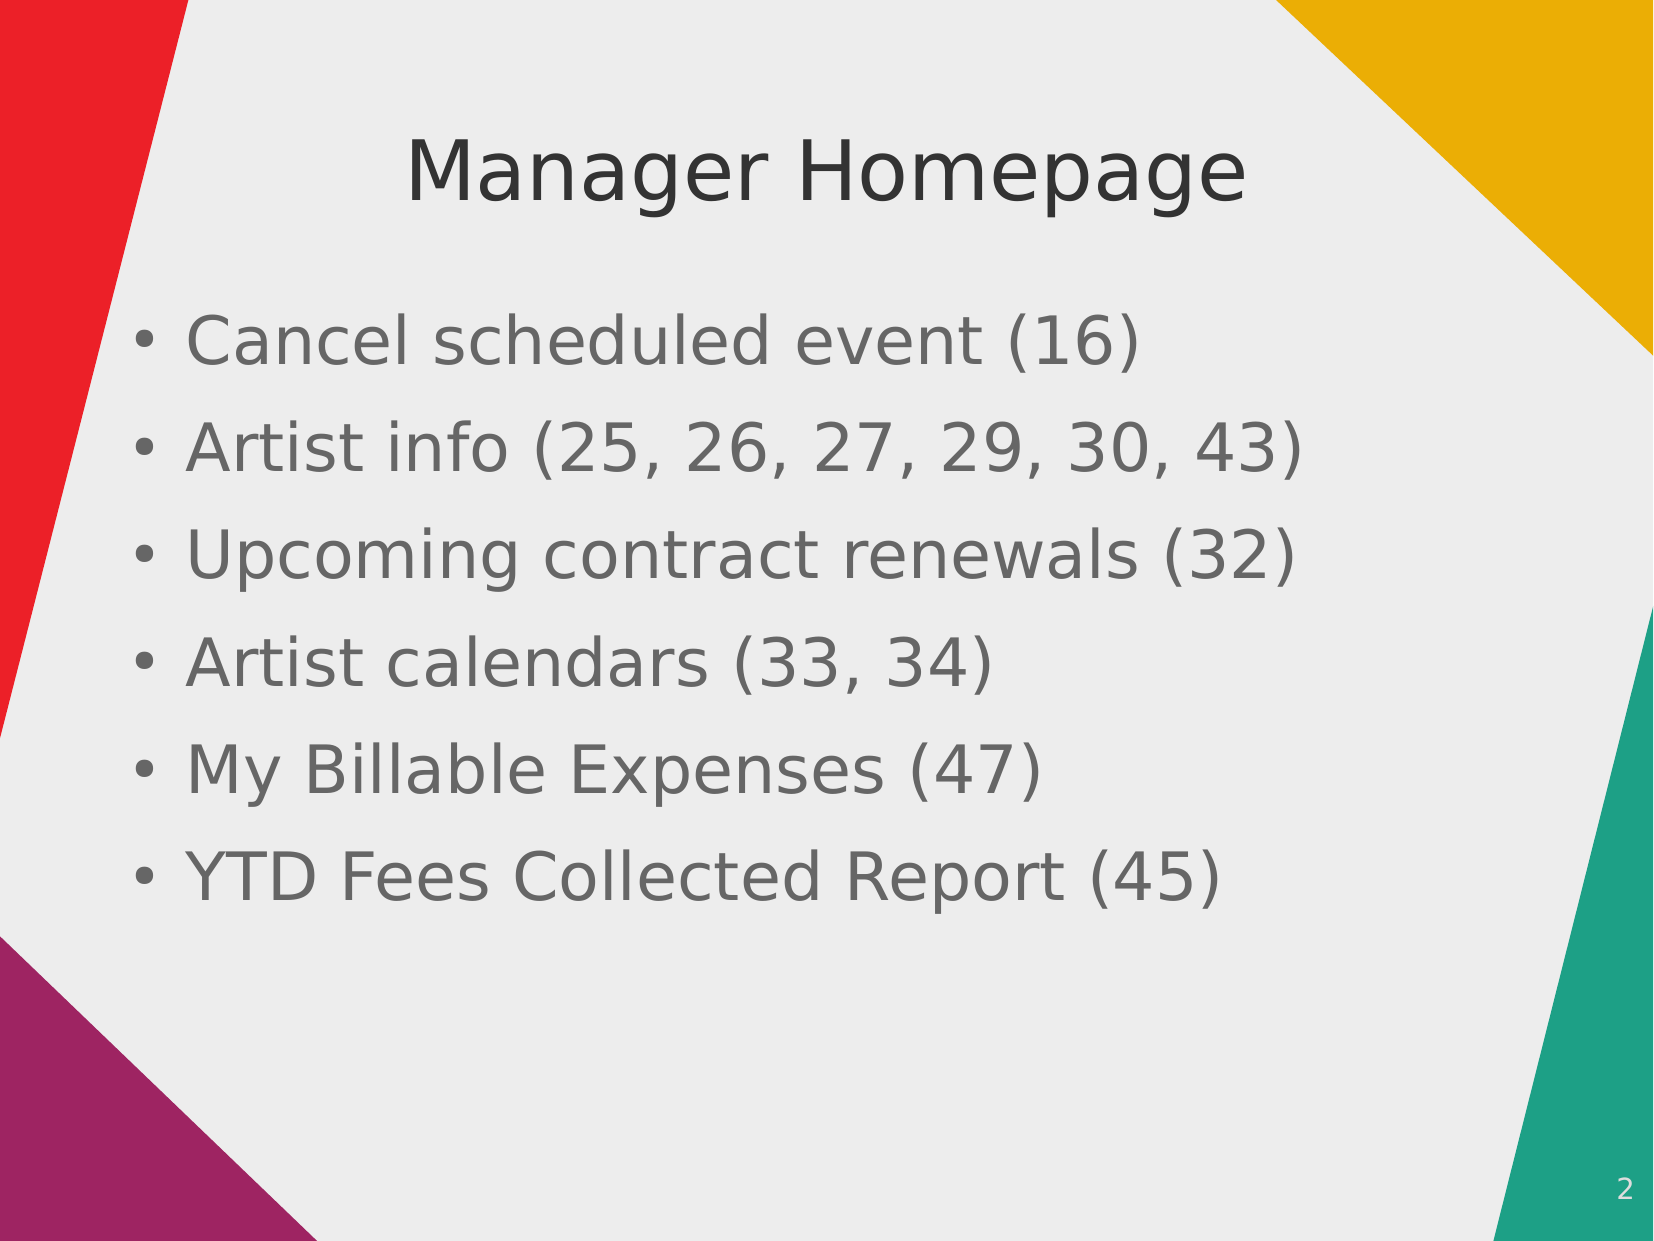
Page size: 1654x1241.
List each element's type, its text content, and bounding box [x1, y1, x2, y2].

title Manager Homepage [114, 73, 1539, 271]
list Cancel scheduled event (16) Artist info (25, 26, 27, 29, 30, 43) Upcoming contract renewals (32) Artist calendars (33, 34) My Billable Expenses (47) YTD Fees Collected Report (45) [114, 302, 1539, 1033]
